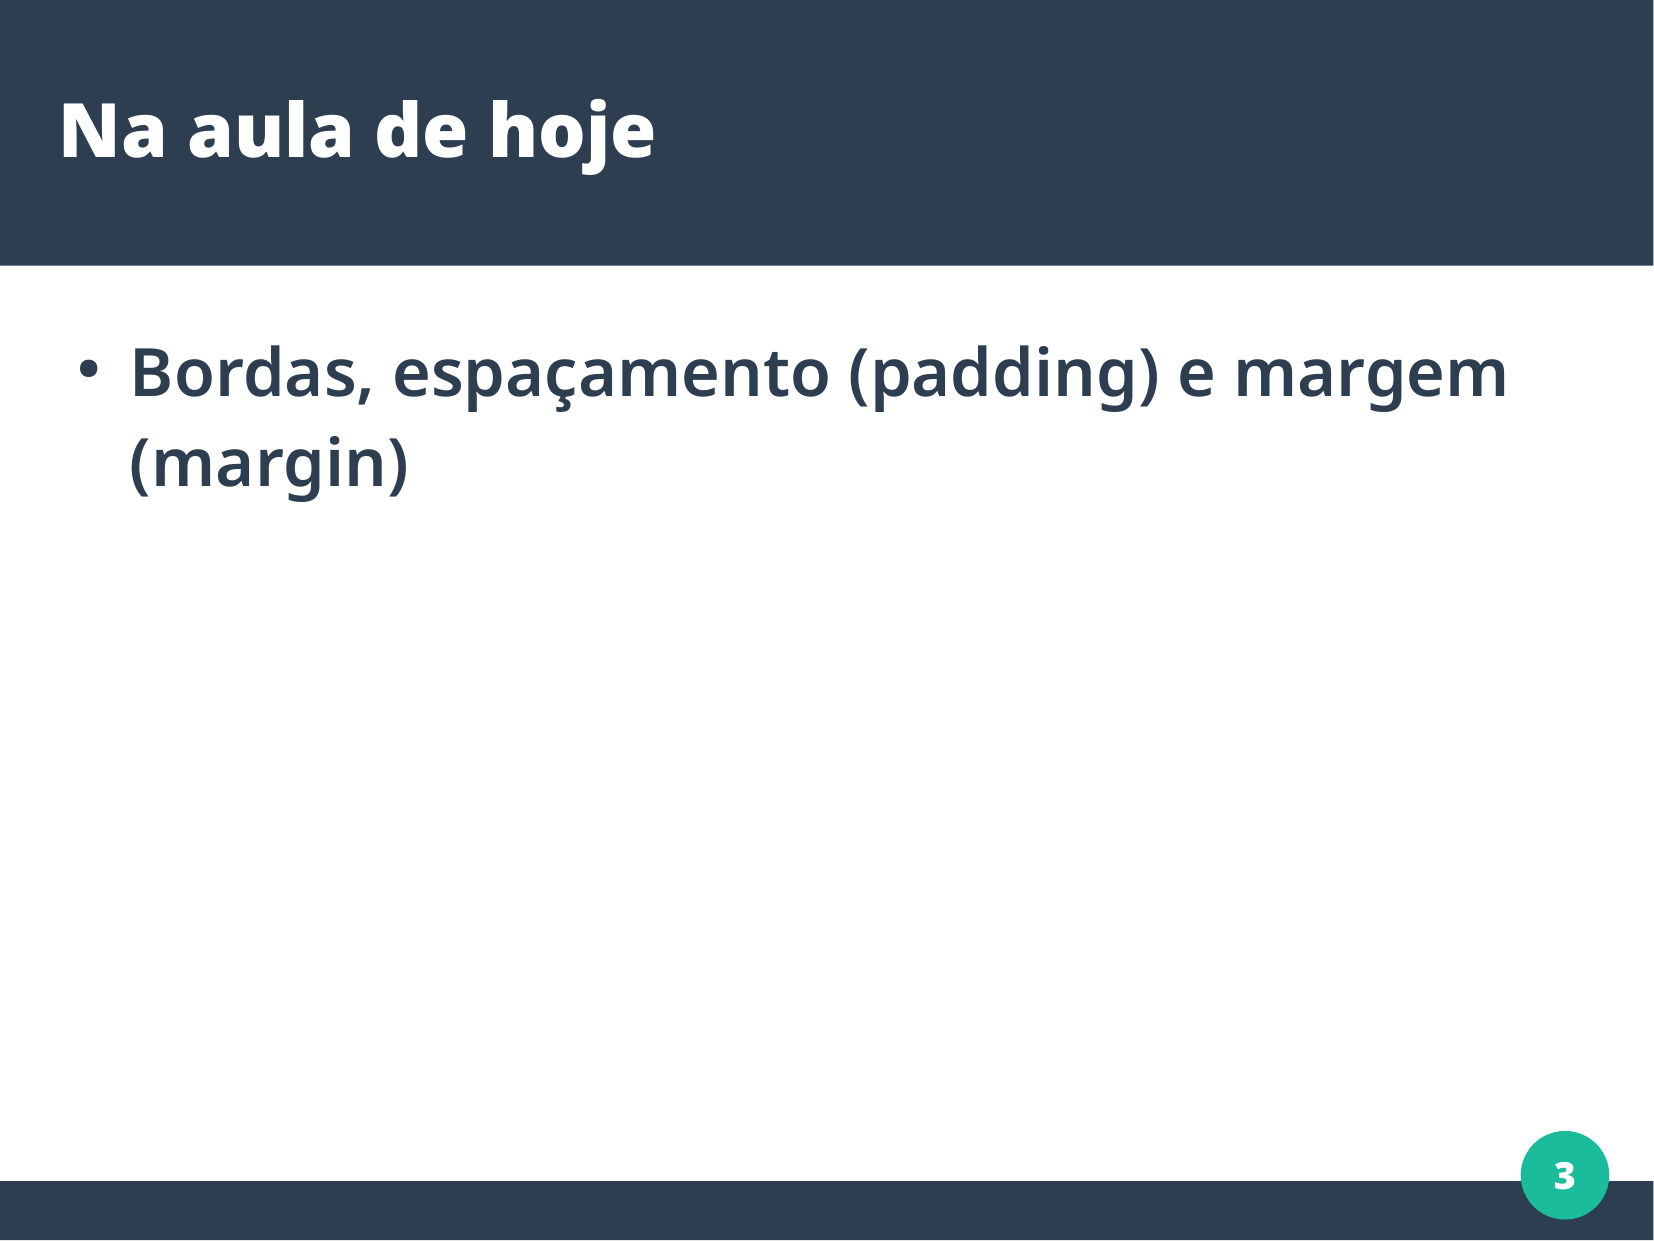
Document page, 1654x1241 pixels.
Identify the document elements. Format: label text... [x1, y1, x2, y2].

title Na aula de hoje [59, 49, 1595, 207]
list Bordas, espaçamento (padding) e margem (margin) [59, 324, 1595, 1152]
